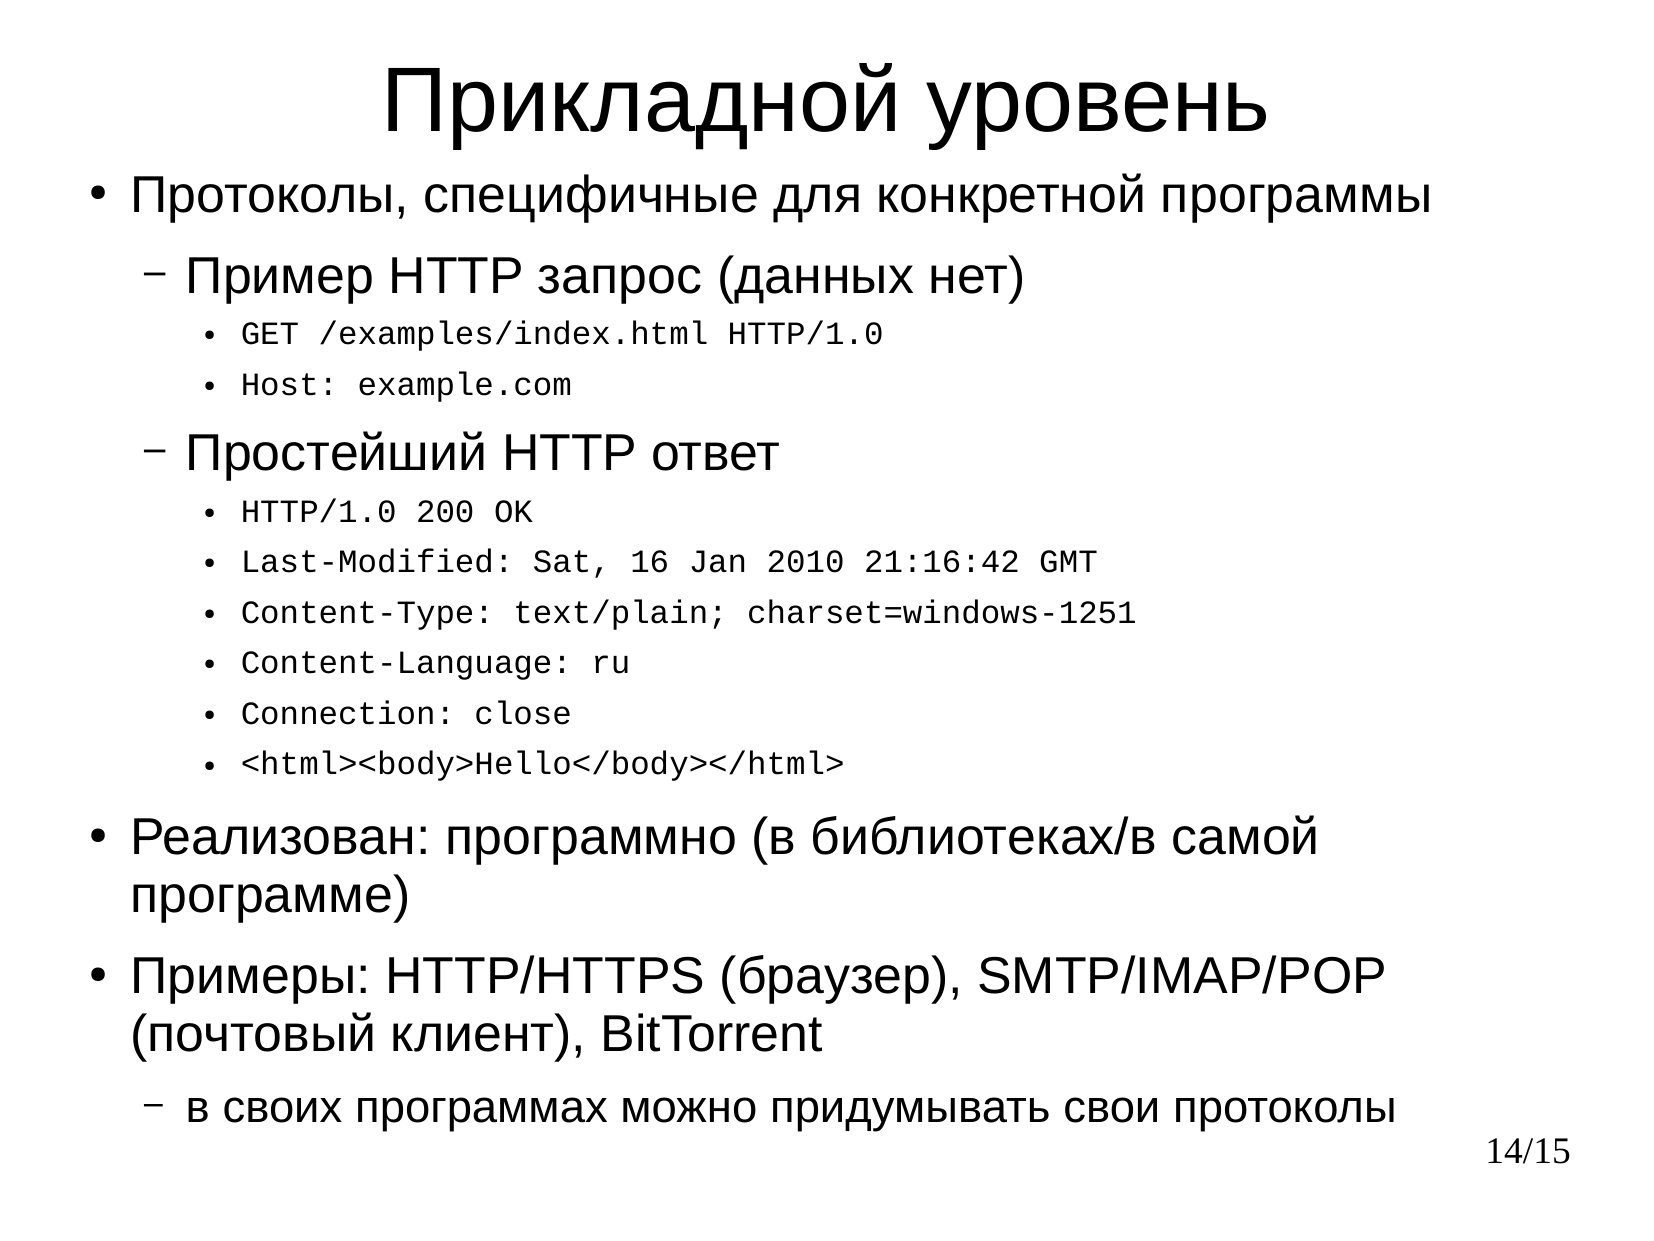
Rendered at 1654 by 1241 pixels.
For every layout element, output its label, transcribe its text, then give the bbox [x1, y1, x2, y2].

title Прикладной уровень [82, 34, 1571, 165]
list Протоколы, специфичные для конкретной программы Пример HTTP запрос (данных нет) GET /examples/index.html HTTP/1.0 Host: example.com Простейший HTTP ответ HTTP/1.0 200 OK Last-Modified: Sat, 16 Jan 2010 21:16:42 GMT Content-Type: text/plain; charset=windows-1251 Content-Language: ru Сonnection: close <html><body>Hello</body></html> Реализован: программно (в библиотеках/в самой программе) Примеры: HTTP/HTTPS (браузер), SMTP/IMAP/POP (почтовый клиент), BitTorrent в своих программах можно придумывать свои протоколы [75, 165, 1606, 1141]
